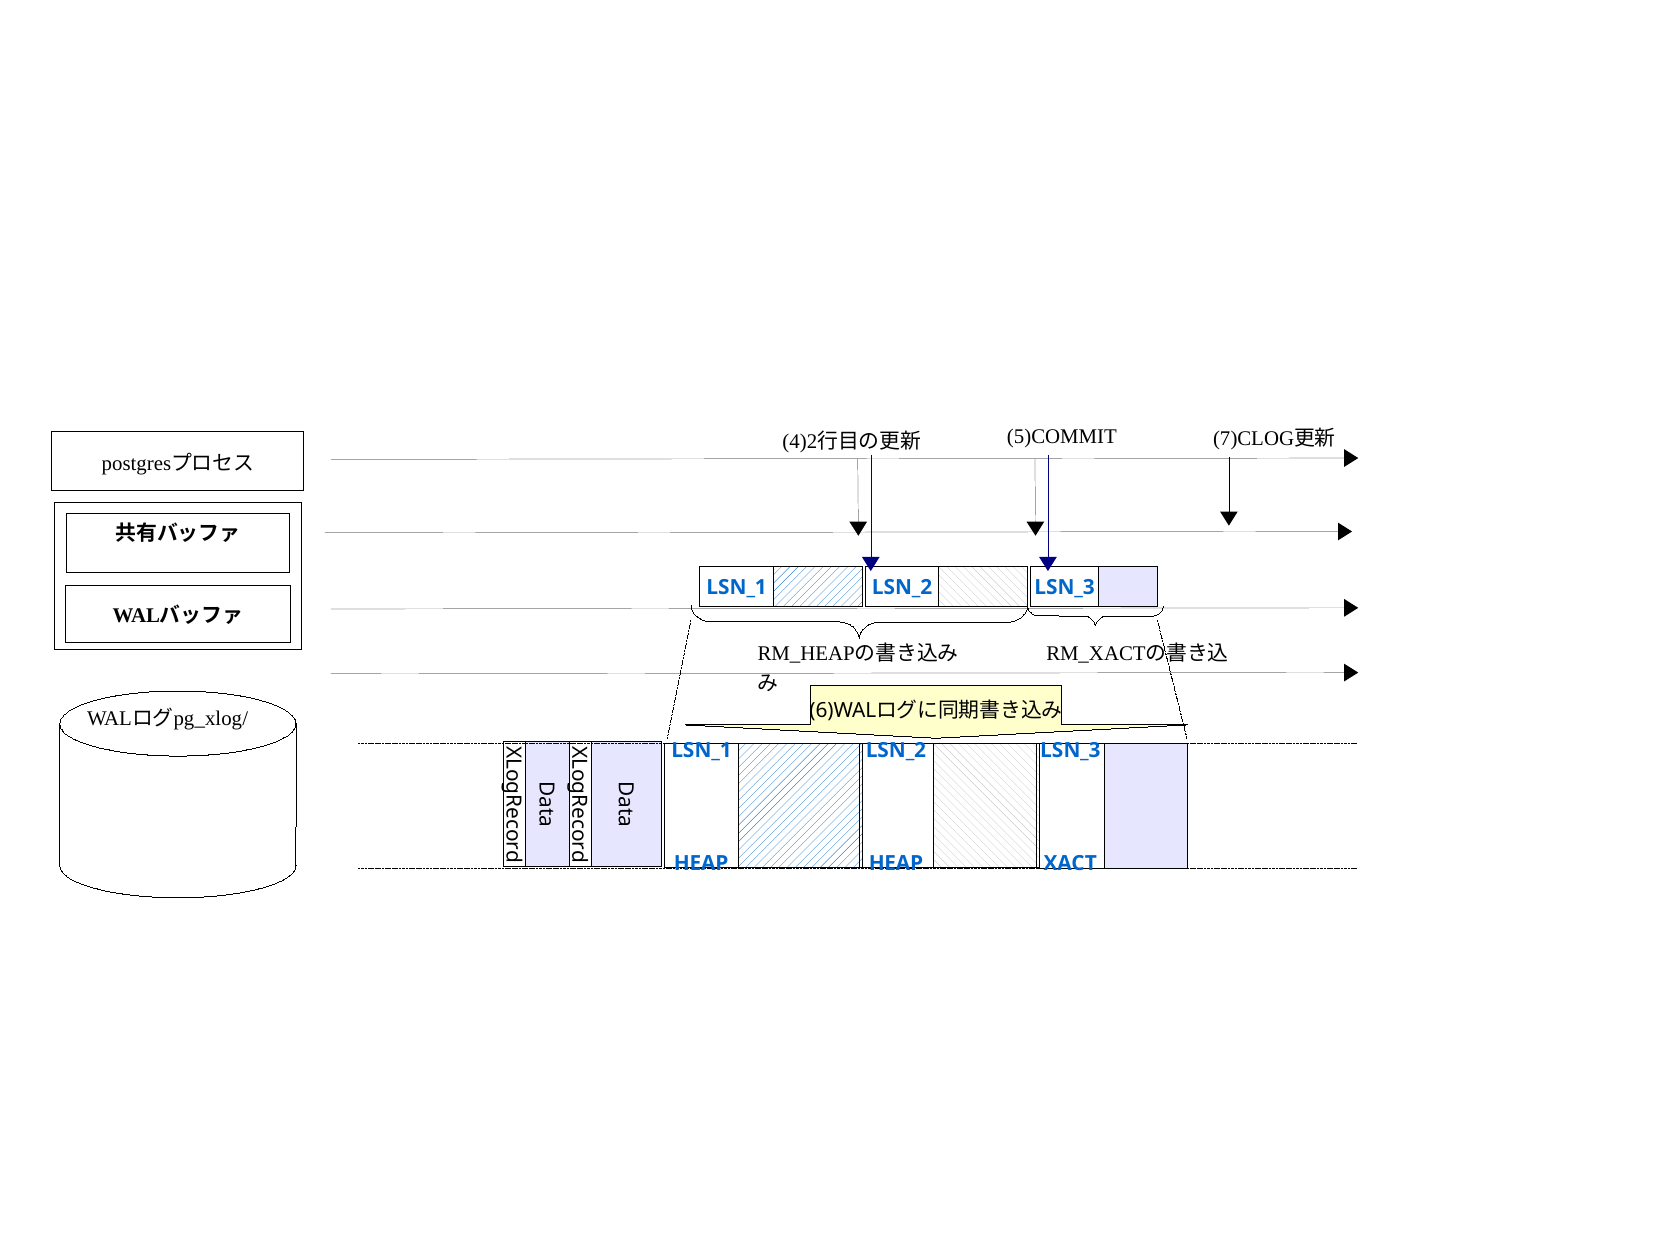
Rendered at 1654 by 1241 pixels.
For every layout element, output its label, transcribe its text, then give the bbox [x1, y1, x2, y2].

text_box LSN_1 HEAP [664, 743, 738, 868]
text_box XLogRecord [569, 741, 591, 867]
text_box (6)WALログに同期書き込み [685, 701, 1188, 739]
text_box WALログpg_xlog/ [72, 694, 284, 774]
text_box postgresプロセス [51, 431, 304, 491]
text_box [938, 566, 1028, 607]
text_box LSN_3 XACT [1036, 743, 1104, 869]
text_box (4)2行目の更新 [767, 417, 975, 472]
text_box WALバッファ [65, 585, 291, 643]
text_box 共有バッファ [66, 513, 290, 573]
text_box Data [591, 741, 662, 867]
text_box (7)CLOG更新 [1198, 413, 1371, 457]
text_box LSN_1 [699, 566, 773, 607]
text_box XLogRecord [503, 741, 525, 867]
text_box [738, 743, 859, 868]
text_box LSN_3 [1030, 566, 1098, 607]
text_box (5)COMMIT [992, 417, 1199, 472]
text_box RM_HEAPの書き込み RM_XACTの書き込み [743, 629, 1247, 701]
text_box [933, 743, 1036, 868]
text_box [1098, 566, 1158, 607]
text_box Data [525, 741, 569, 867]
text_box [773, 566, 863, 607]
text_box LSN_2 [865, 566, 938, 607]
text_box [1104, 743, 1188, 869]
text_box LSN_2 HEAP [859, 743, 933, 868]
